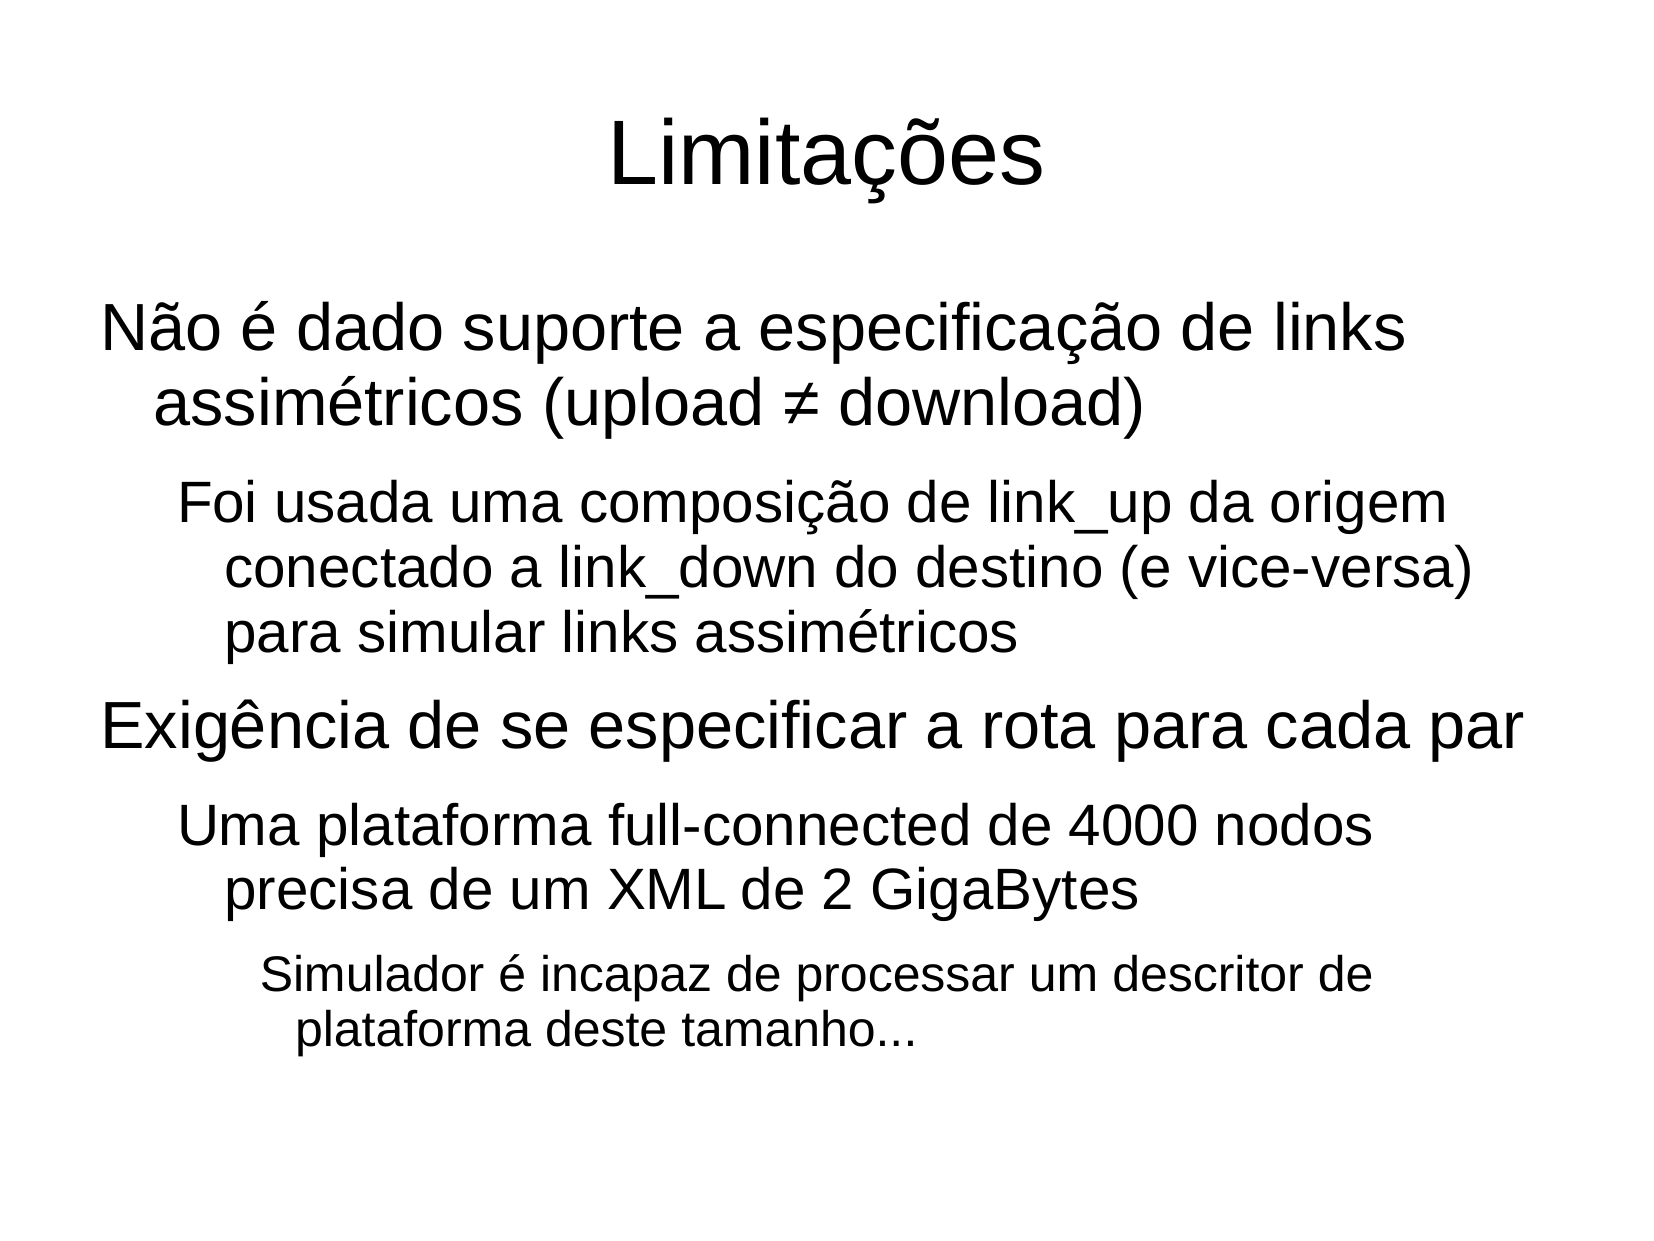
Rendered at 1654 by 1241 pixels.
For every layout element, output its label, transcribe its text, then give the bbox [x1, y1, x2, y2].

title Limitações [82, 49, 1571, 257]
list Não é dado suporte a especificação de links assimétricos (upload ≠ download) Foi usada uma composição de link_up da origem conectado a link_down do destino (e vice-versa) para simular links assimétricos Exigência de se especificar a rota para cada par Uma plataforma full-connected de 4000 nodos precisa de um XML de 2 GigaBytes Simulador é incapaz de processar um descritor de plataforma deste tamanho... [82, 290, 1571, 1131]
